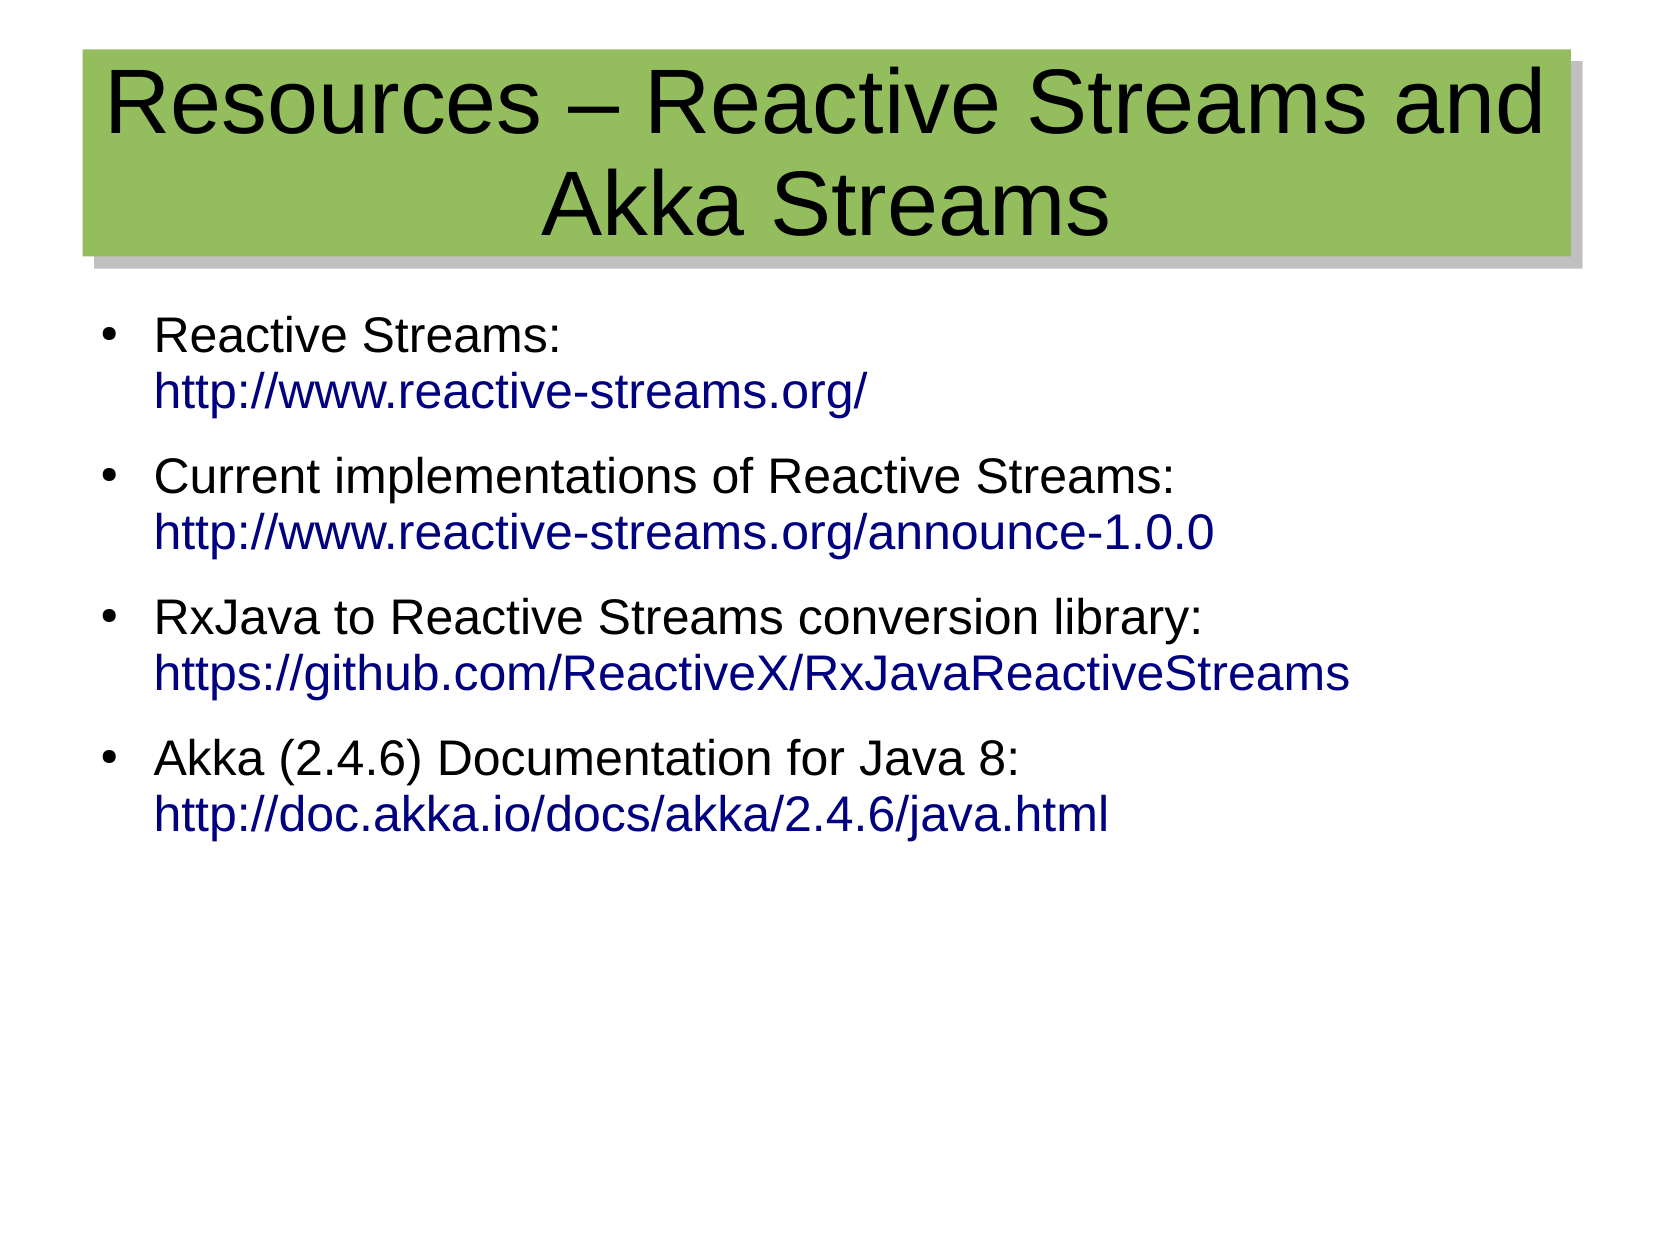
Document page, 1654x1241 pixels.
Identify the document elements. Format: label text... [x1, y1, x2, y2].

list Reactive Streams: http://www.reactive-streams.org/ Current implementations of Reactive Streams: http://www.reactive-streams.org/announce-1.0.0 RxJava to Reactive Streams conversion library: https://github.com/ReactiveX/RxJavaReactiveStreams Akka (2.4.6) Documentation for Java 8: http://doc.akka.io/docs/akka/2.4.6/java.html [82, 307, 1571, 1111]
title Resources – Reactive Streams and Akka Streams [82, 49, 1571, 257]
